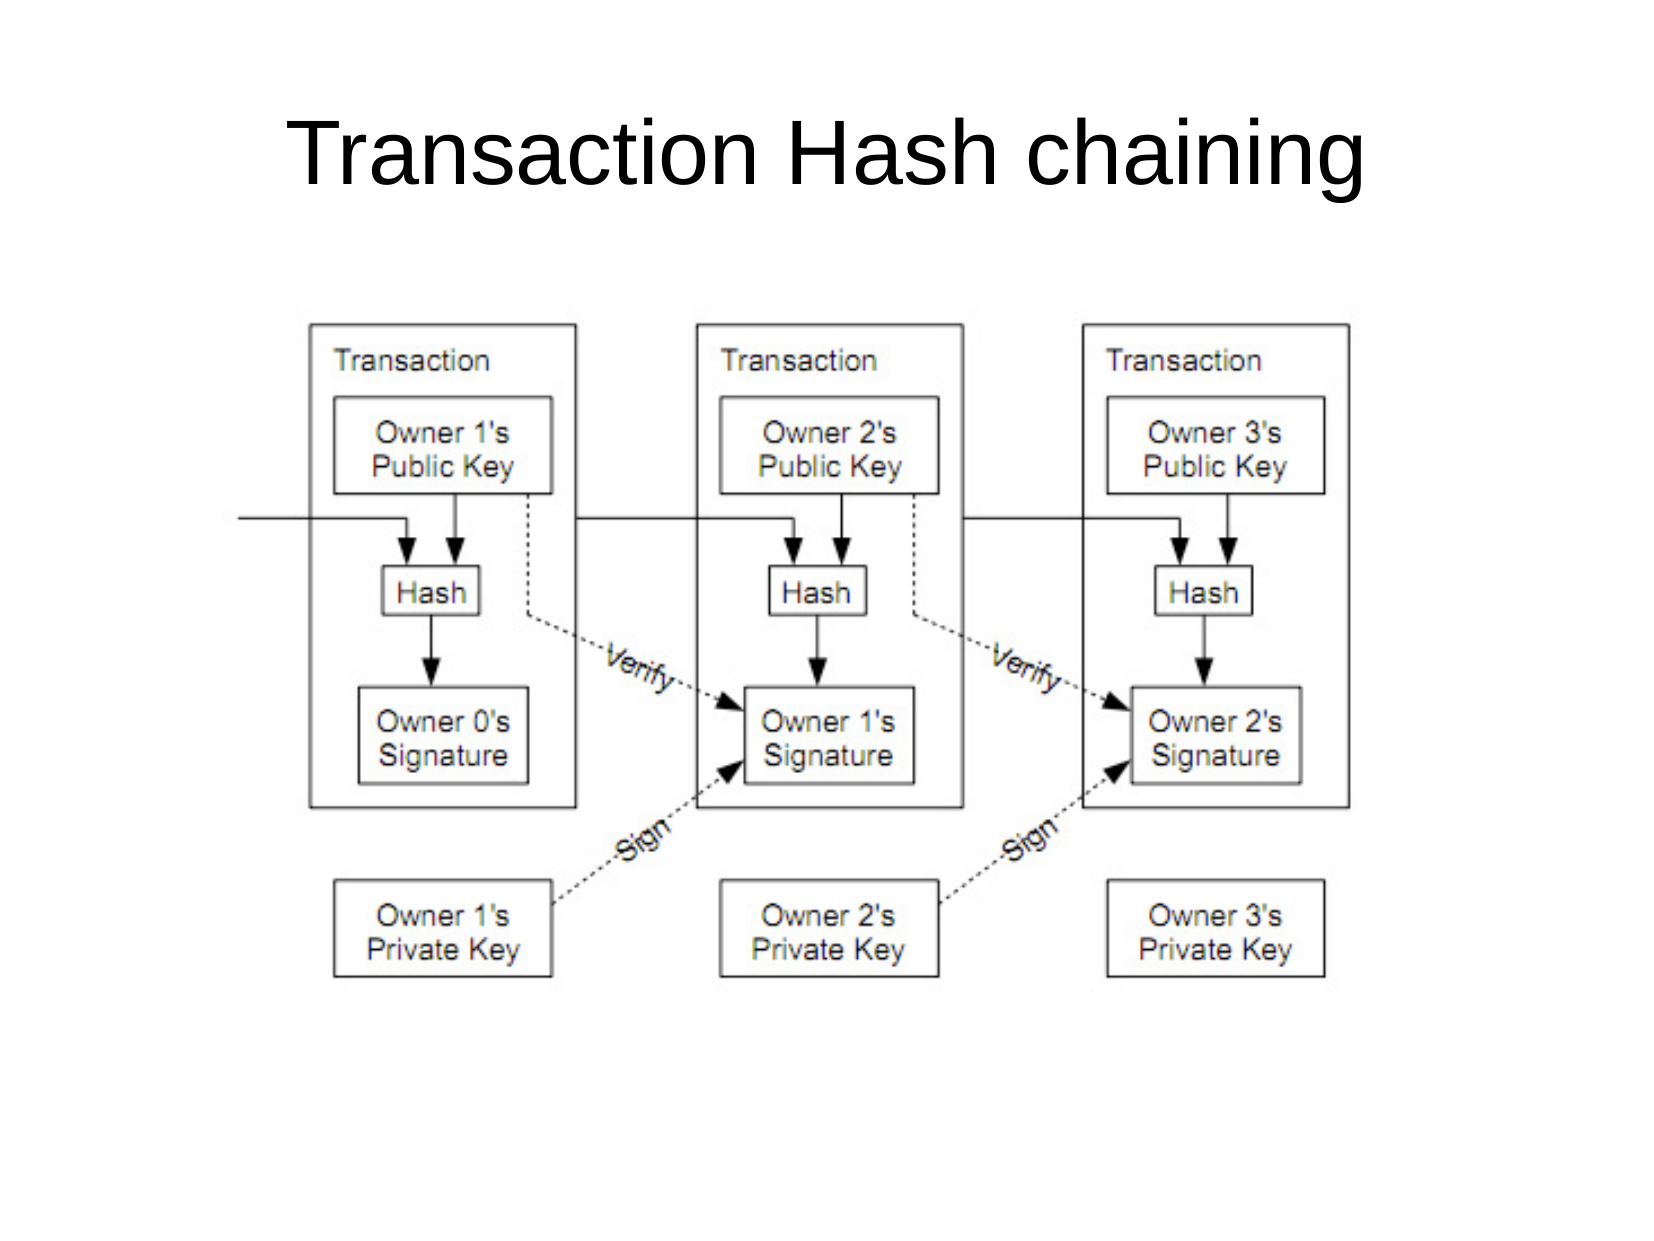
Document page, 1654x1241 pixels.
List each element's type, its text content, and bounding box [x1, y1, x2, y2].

picture [187, 290, 1466, 1010]
title Transaction Hash chaining [82, 49, 1571, 257]
